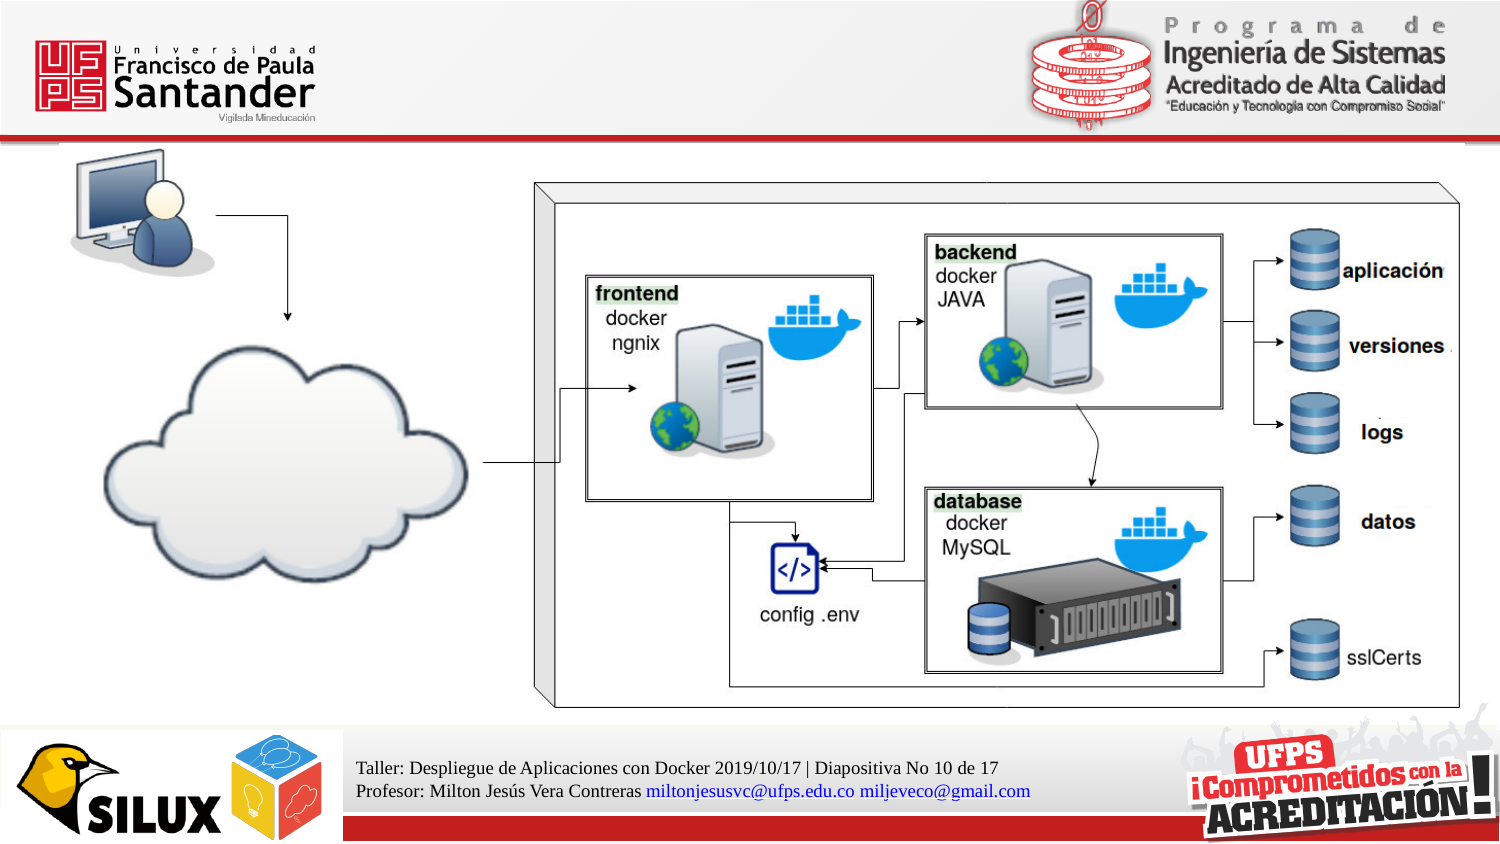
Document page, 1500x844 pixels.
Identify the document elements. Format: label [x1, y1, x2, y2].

picture [11, 734, 329, 842]
picture [1023, 0, 1445, 135]
picture [20, 33, 324, 131]
picture [59, 143, 1500, 844]
